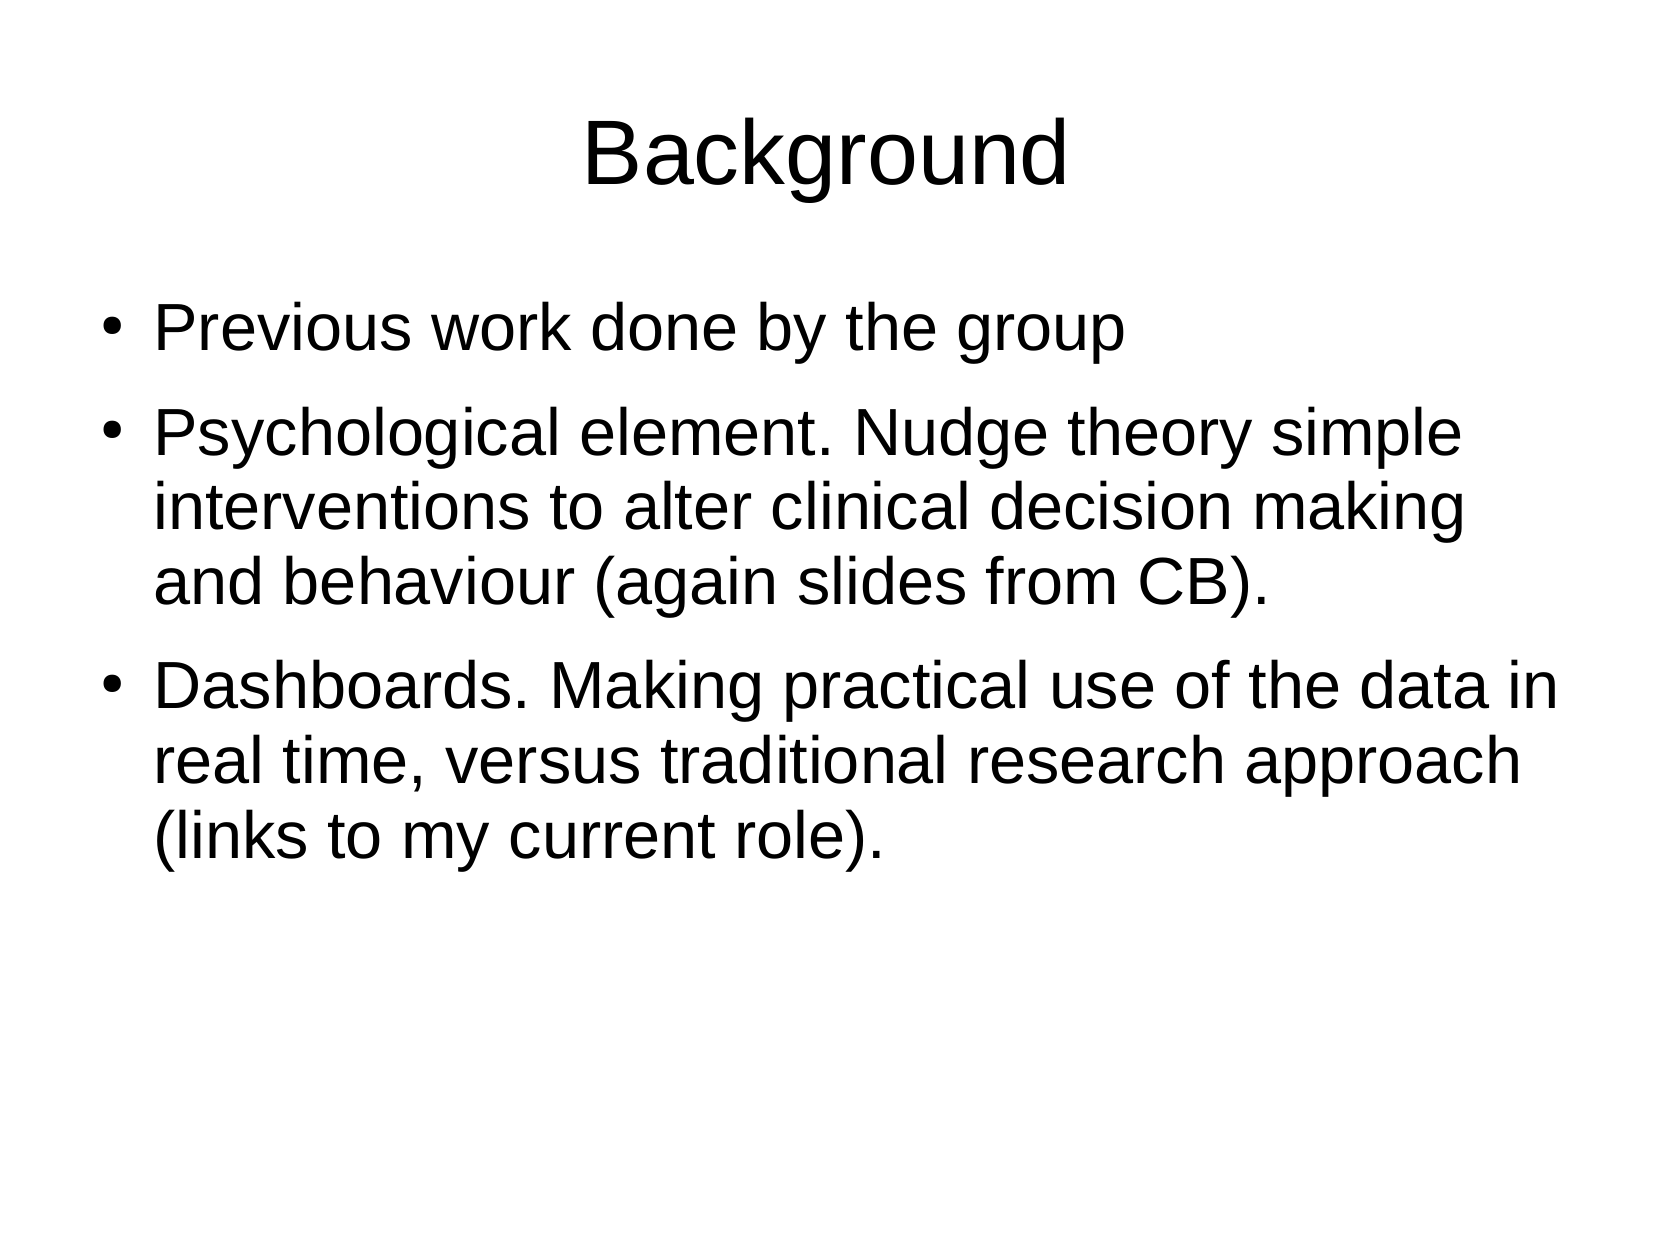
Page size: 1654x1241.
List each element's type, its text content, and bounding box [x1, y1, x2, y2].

list Previous work done by the group Psychological element. Nudge theory simple interventions to alter clinical decision making and behaviour (again slides from CB). Dashboards. Making practical use of the data in real time, versus traditional research approach (links to my current role). [82, 290, 1571, 1010]
title Background [82, 49, 1571, 257]
